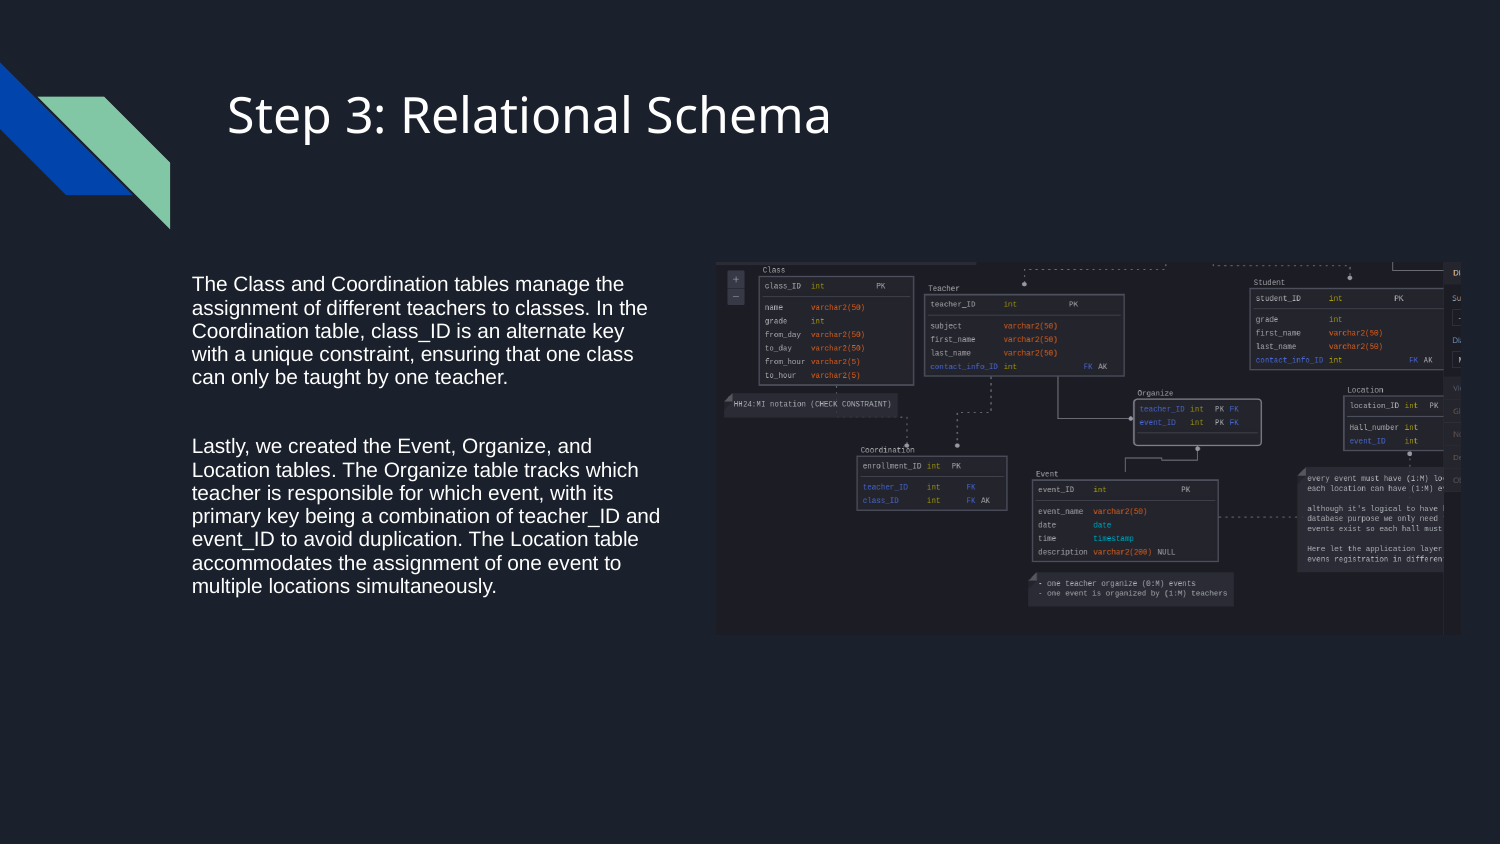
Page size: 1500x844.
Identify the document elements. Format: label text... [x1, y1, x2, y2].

picture [716, 262, 1461, 635]
text_box The Class and Coordination tables manage the assignment of different teachers to classes. In the Coordination table, class_ID is an alternate key with a unique constraint, ensuring that one class can only be taught by one teacher. Lastly, we created the Event, Organize, and Location tables. The Organize table tracks which teacher is responsible for which event, with its primary key being a combination of teacher_ID and event_ID to avoid duplication. The Location table accommodates the assignment of one event to multiple locations simultaneously. [177, 265, 680, 674]
title Step 3: Relational Schema [212, 64, 1368, 215]
